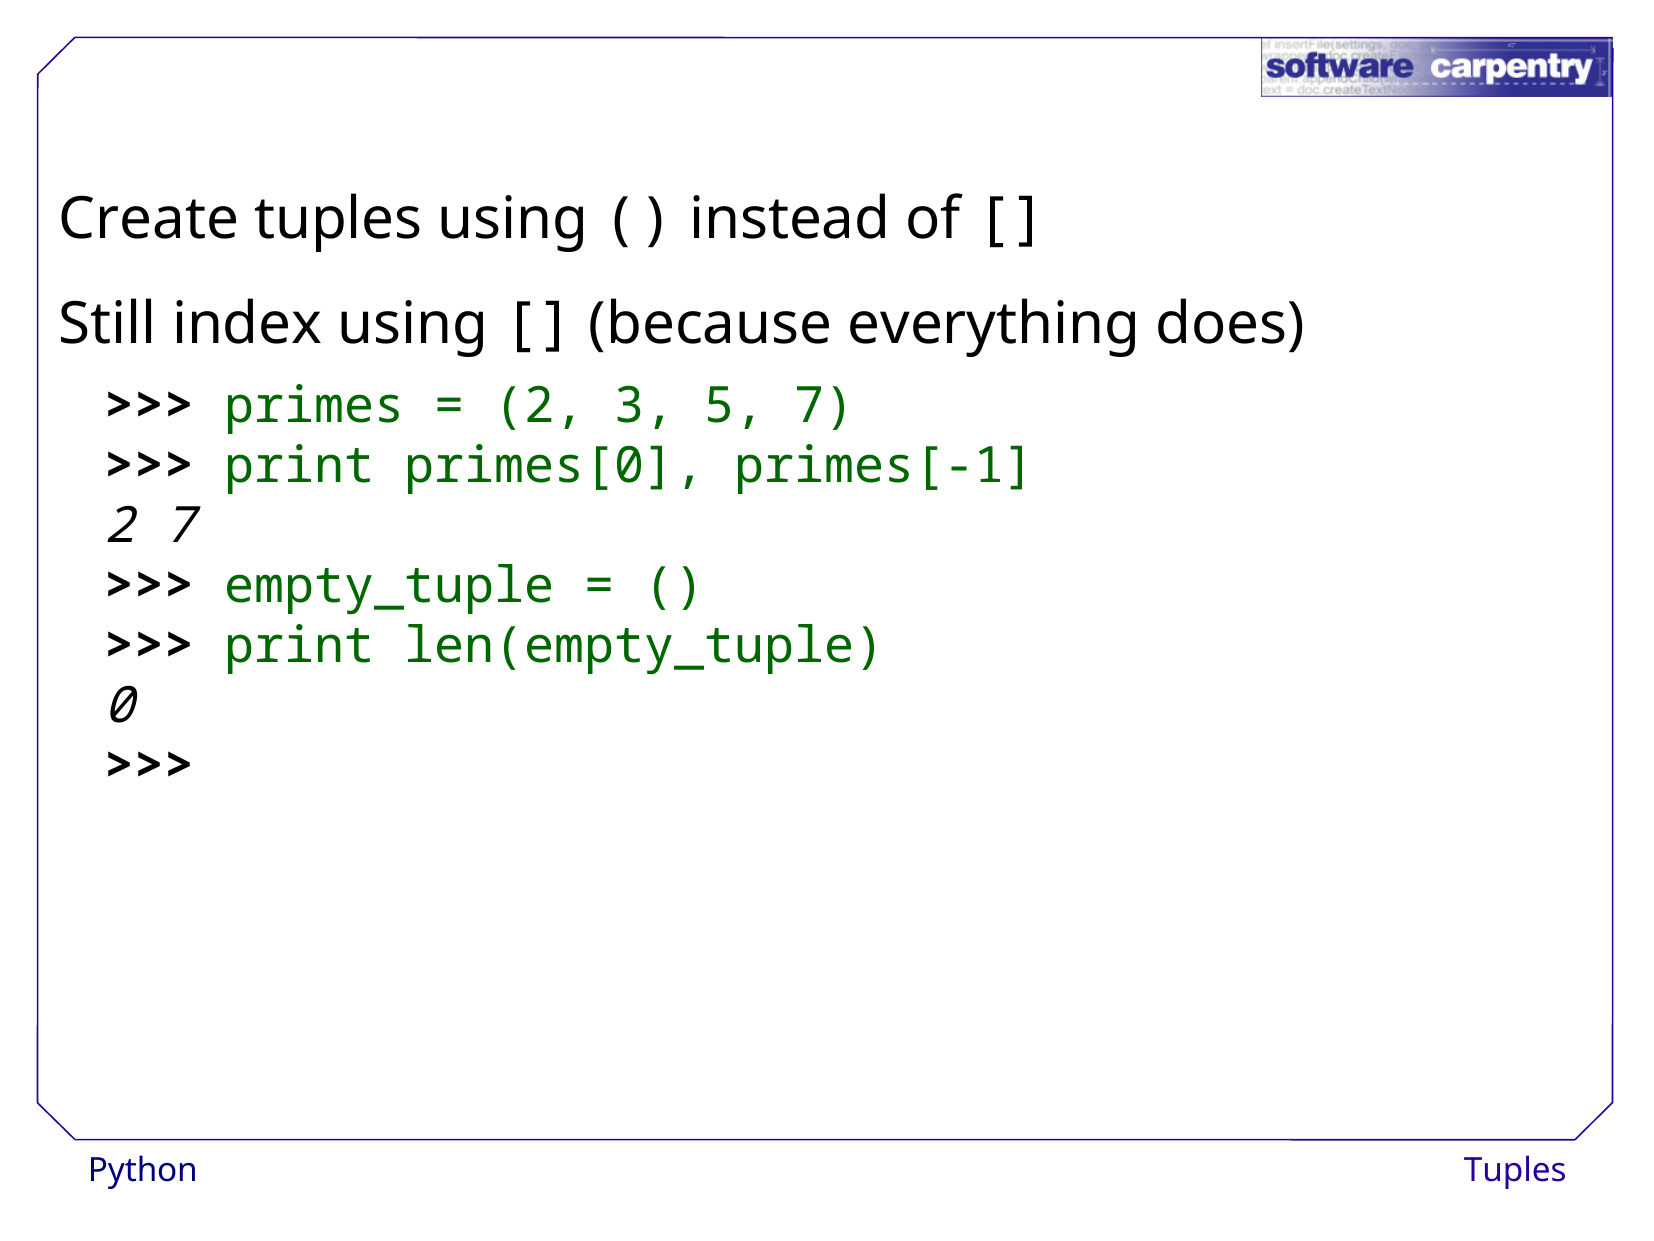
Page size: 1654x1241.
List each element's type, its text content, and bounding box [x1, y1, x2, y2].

picture [1261, 39, 1613, 97]
text_box >>> primes = (2, 3, 5, 7) >>> print primes[0], primes[-1] 2 7 >>> empty_tuple = () >>> print len(empty_tuple) 0 >>> [89, 364, 1167, 809]
text_box Create tuples using () instead of [] Still index using [] (because everything does) [44, 137, 1470, 364]
